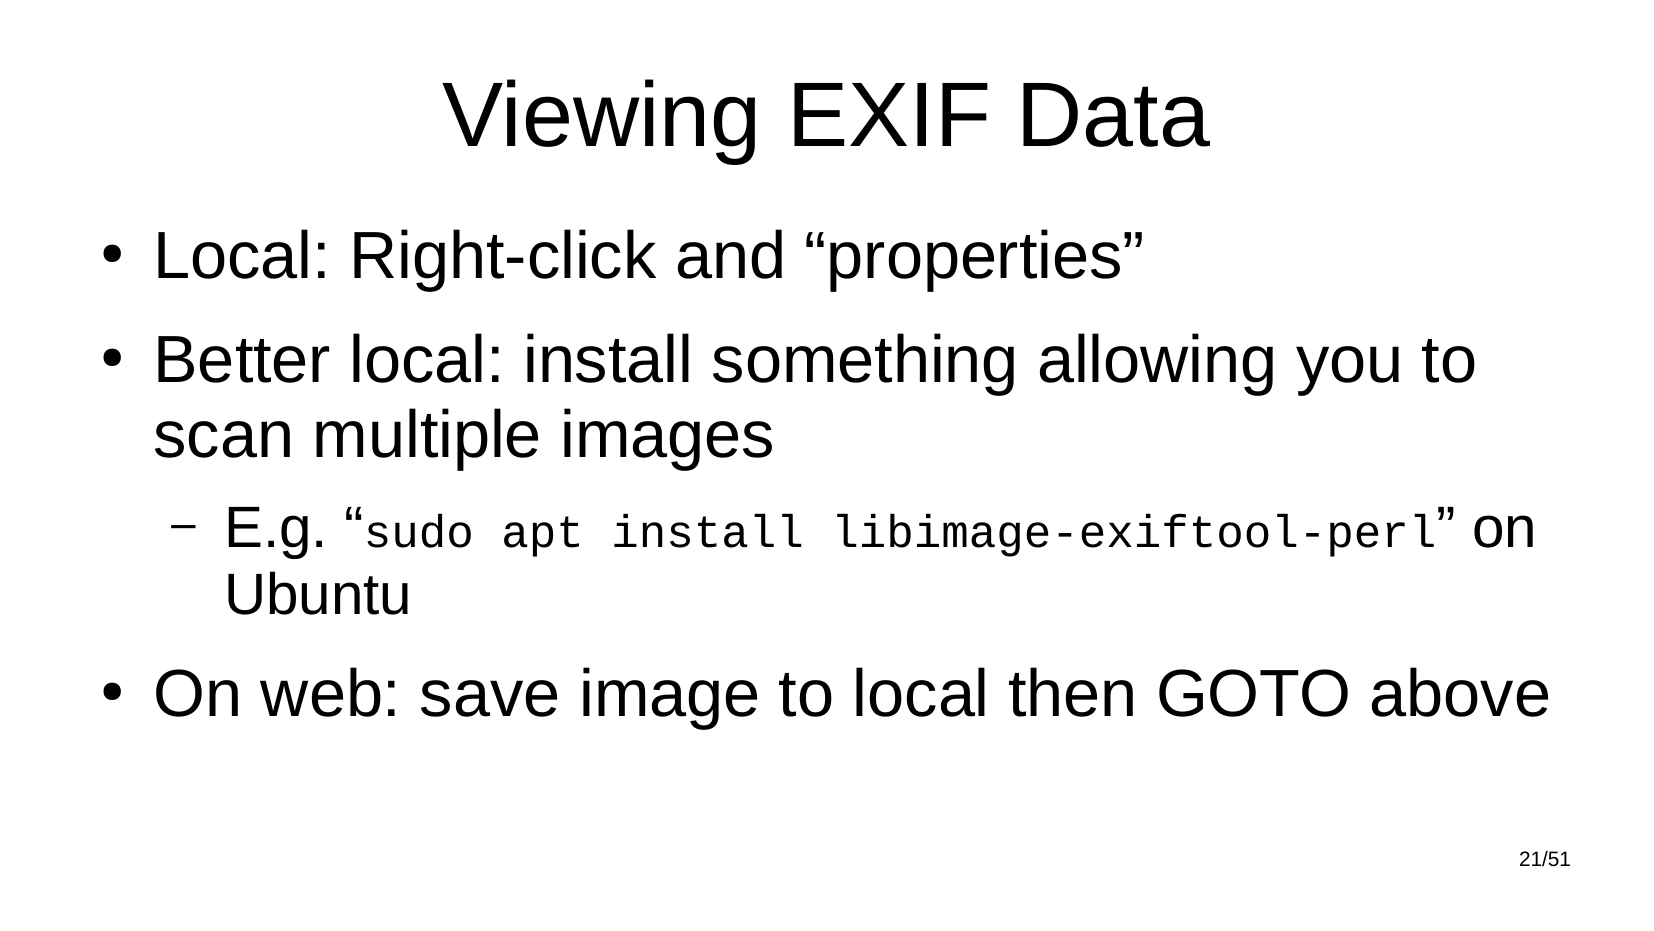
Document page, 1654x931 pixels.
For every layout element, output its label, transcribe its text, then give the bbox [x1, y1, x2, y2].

list Local: Right-click and “properties” Better local: install something allowing you to scan multiple images E.g. “sudo apt install libimage-exiftool-perl” on Ubuntu On web: save image to local then GOTO above [82, 217, 1571, 758]
title Viewing EXIF Data [82, 37, 1571, 193]
